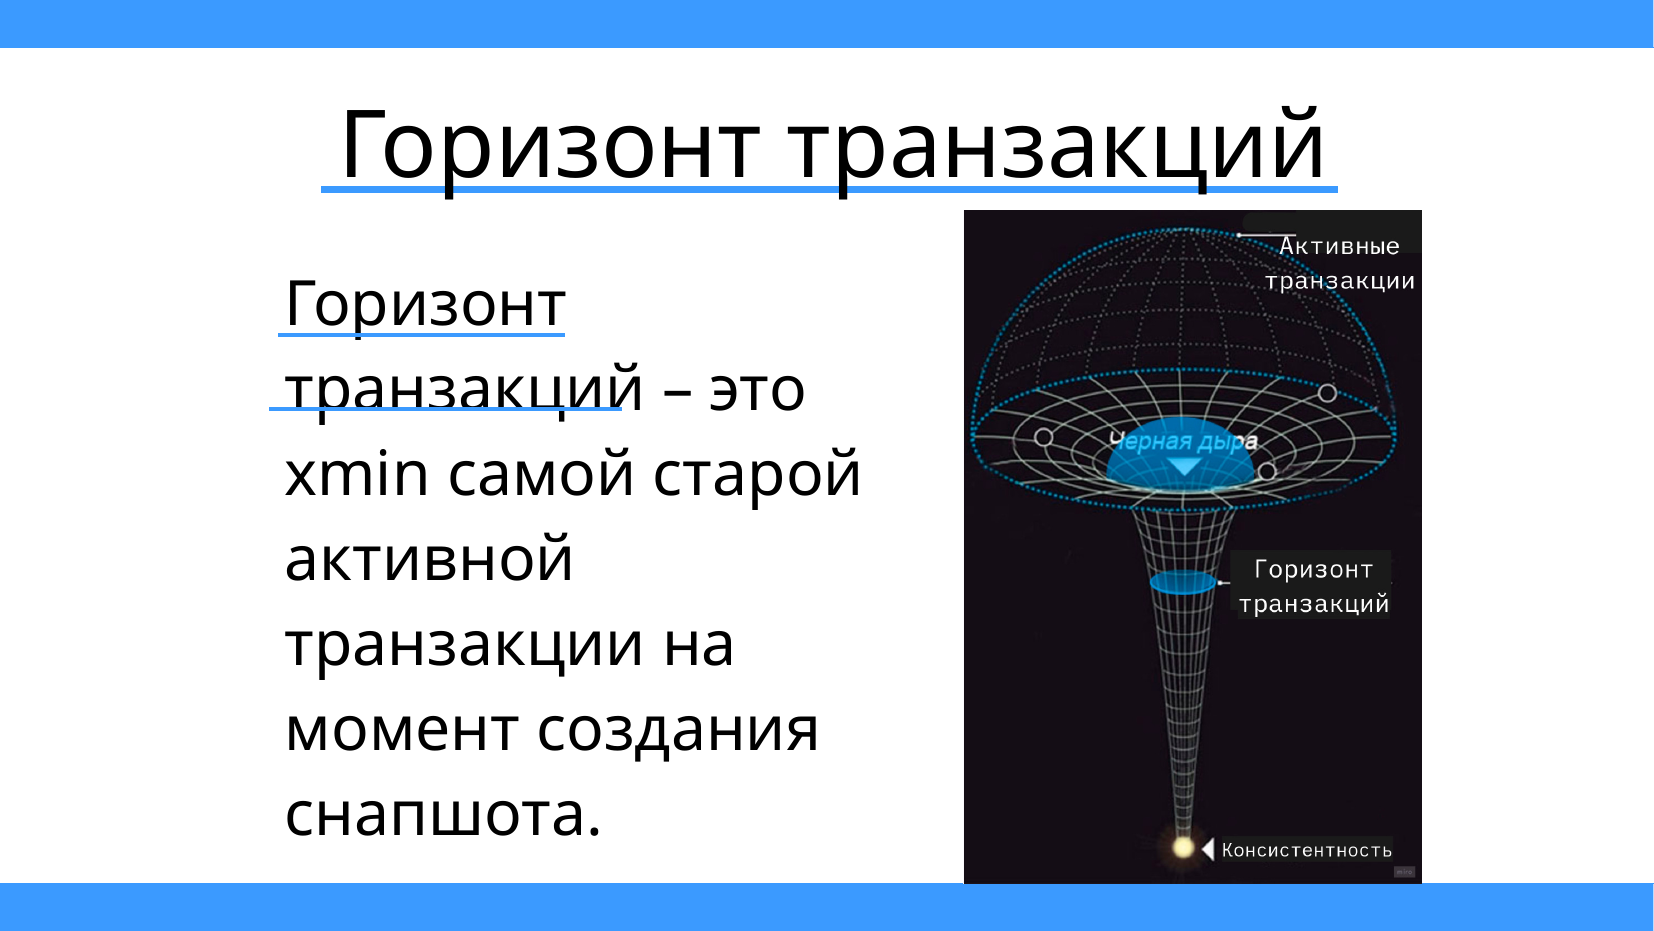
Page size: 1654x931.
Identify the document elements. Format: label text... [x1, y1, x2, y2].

text_box Горизонт транзакций – это xmin самой старой активной транзакции на момент создания снапшота. [269, 251, 898, 902]
text_box [0, 0, 1654, 48]
picture [963, 210, 1422, 884]
text_box [269, 407, 622, 411]
text_box [278, 333, 565, 337]
text_box Горизонт транзакций [89, 48, 1578, 411]
text_box [0, 883, 1654, 931]
